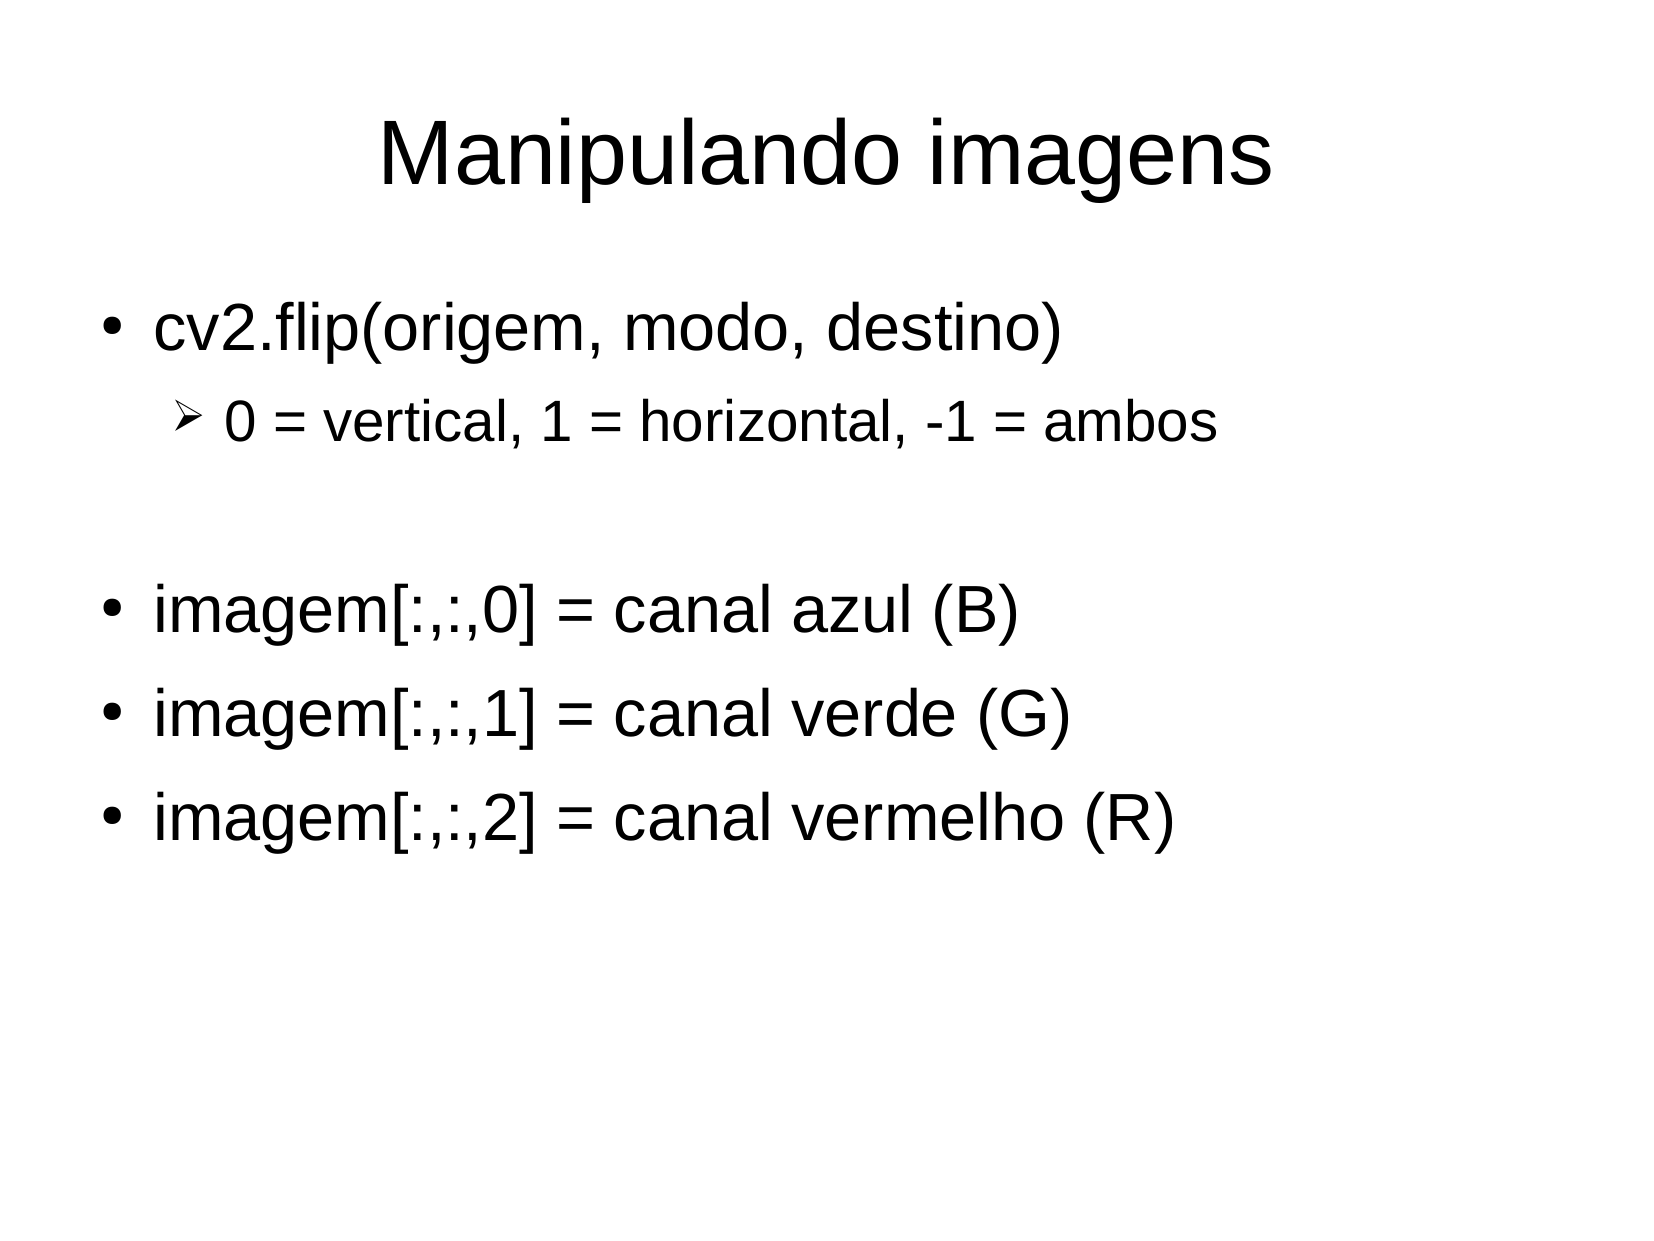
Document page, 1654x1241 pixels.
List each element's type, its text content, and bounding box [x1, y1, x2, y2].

title Manipulando imagens [82, 49, 1571, 257]
list cv2.flip(origem, modo, destino) 0 = vertical, 1 = horizontal, -1 = ambos imagem[:,:,0] = canal azul (B) imagem[:,:,1] = canal verde (G) imagem[:,:,2] = canal vermelho (R) [82, 290, 1571, 1010]
